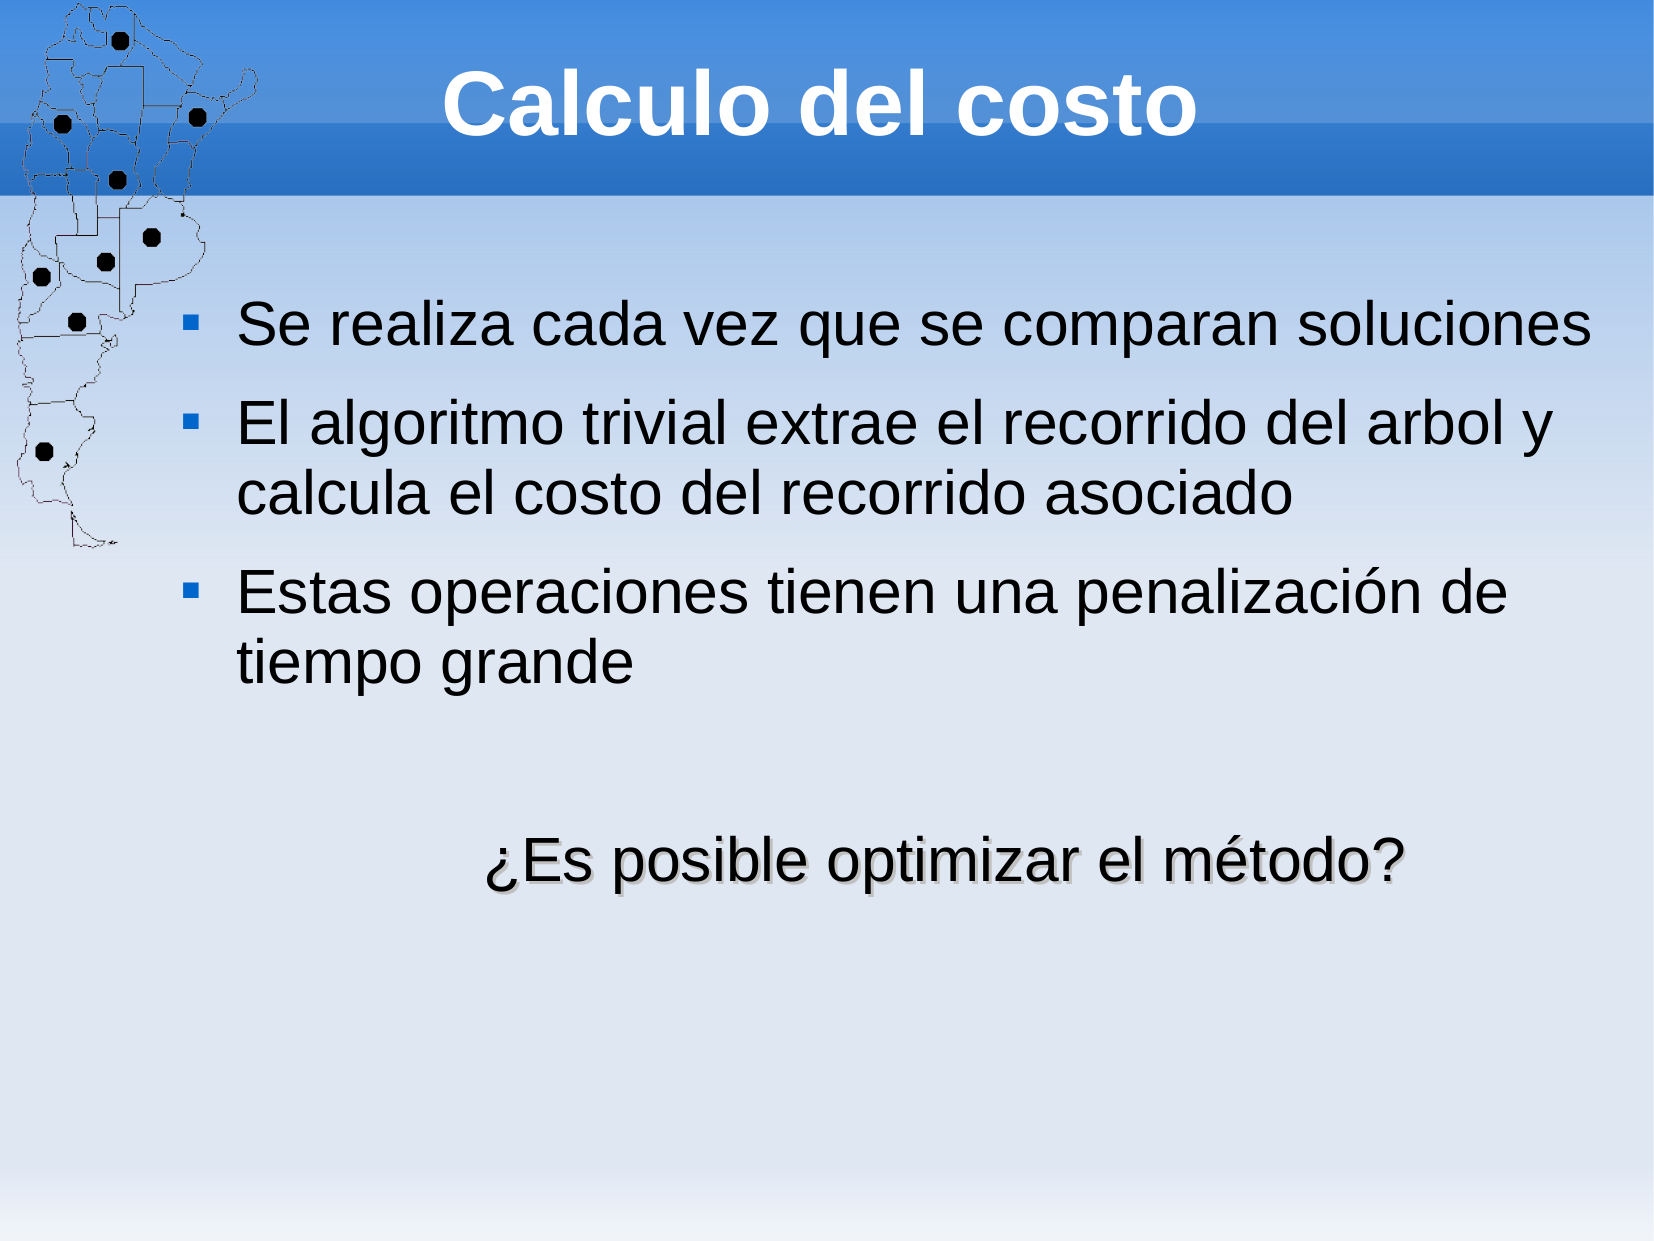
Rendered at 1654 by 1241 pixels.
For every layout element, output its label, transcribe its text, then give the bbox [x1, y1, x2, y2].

list Se realiza cada vez que se comparan soluciones El algoritmo trivial extrae el recorrido del arbol y calcula el costo del recorrido asociado Estas operaciones tienen una penalización de tiempo grande ¿Es posible optimizar el método? [165, 288, 1654, 1093]
title Calculo del costo [296, 7, 1565, 200]
picture [0, 0, 1654, 1241]
